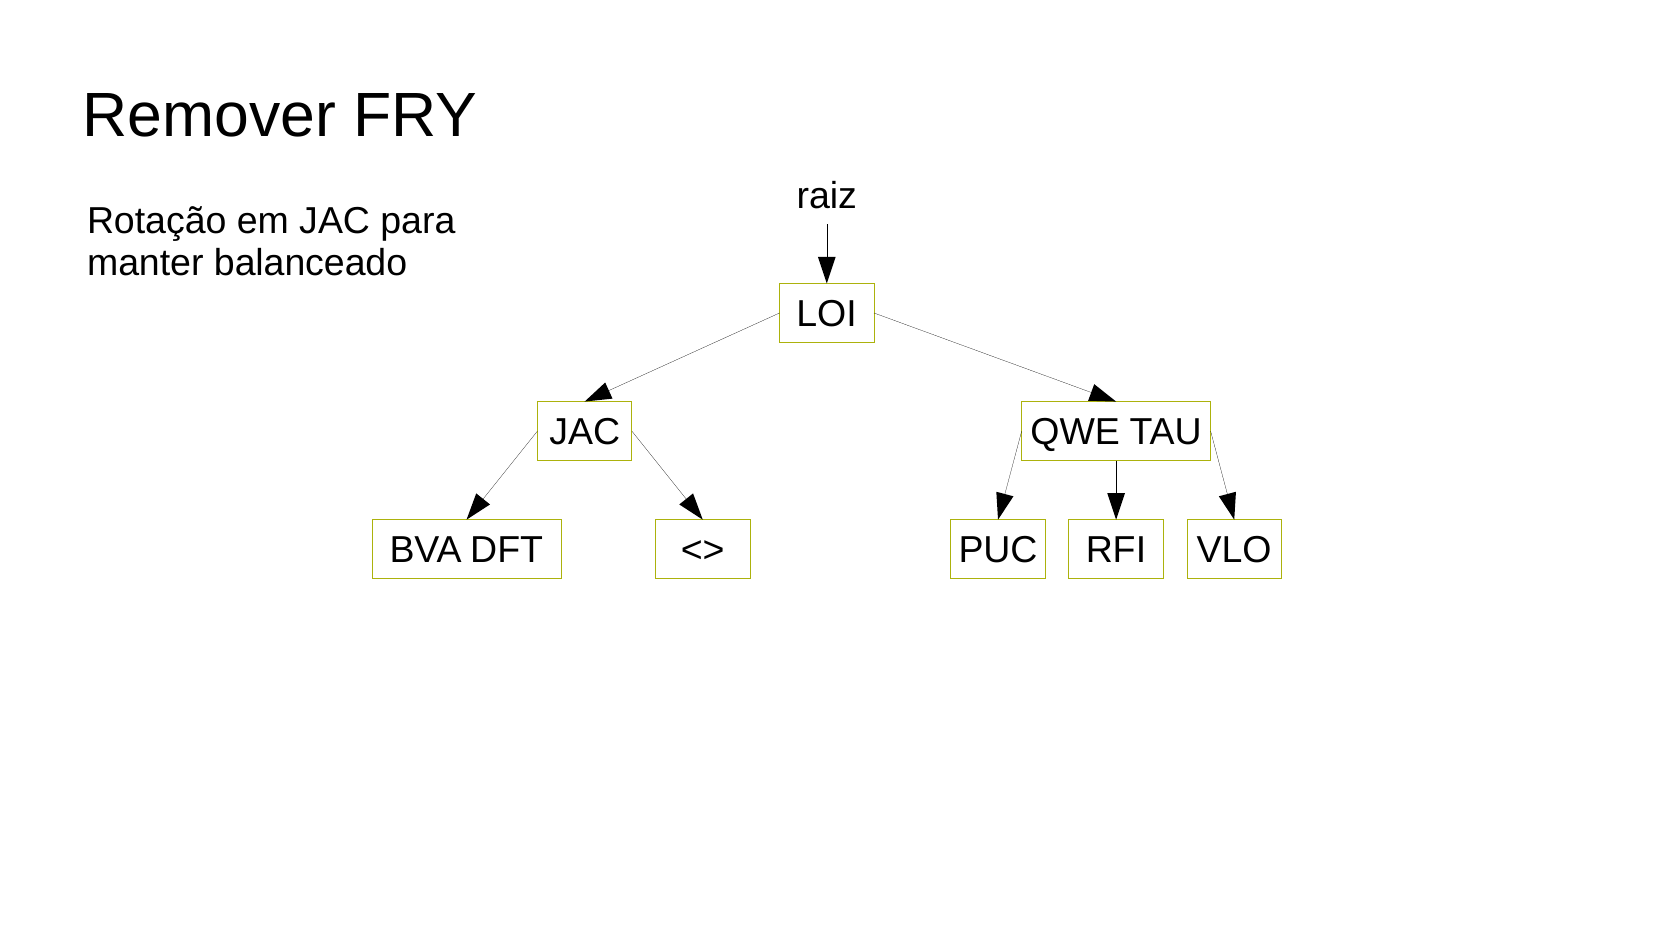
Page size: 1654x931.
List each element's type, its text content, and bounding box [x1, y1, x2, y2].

text_box JAC [537, 401, 632, 461]
text_box <> [655, 519, 751, 579]
title Remover FRY [82, 37, 1571, 193]
text_box LOI [779, 283, 875, 343]
text_box VLO [1187, 519, 1282, 579]
text_box RFI [1068, 519, 1164, 579]
text_box PUC [950, 519, 1046, 579]
text_box BVA DFT [372, 519, 562, 579]
text_box raiz [781, 167, 872, 225]
text_box Rotação em JAC para manter balanceado [72, 192, 471, 292]
text_box QWE TAU [1021, 401, 1211, 461]
